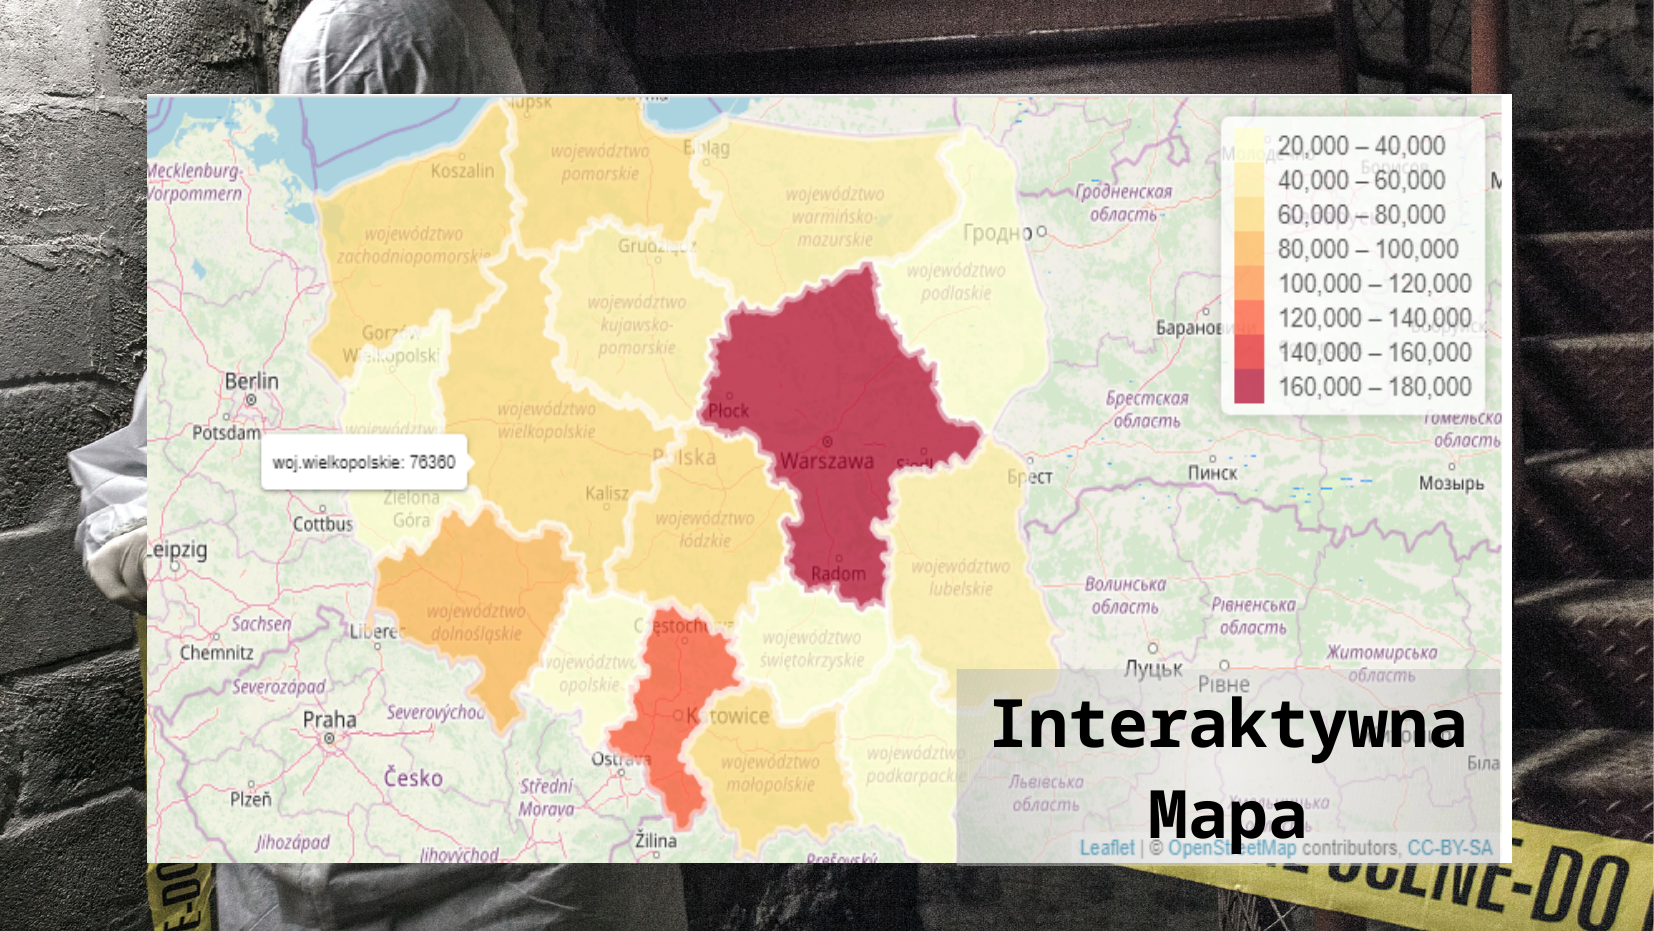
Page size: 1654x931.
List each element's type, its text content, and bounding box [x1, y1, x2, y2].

picture [0, 0, 1654, 931]
text_box Interaktywna Mapa [956, 685, 1501, 850]
